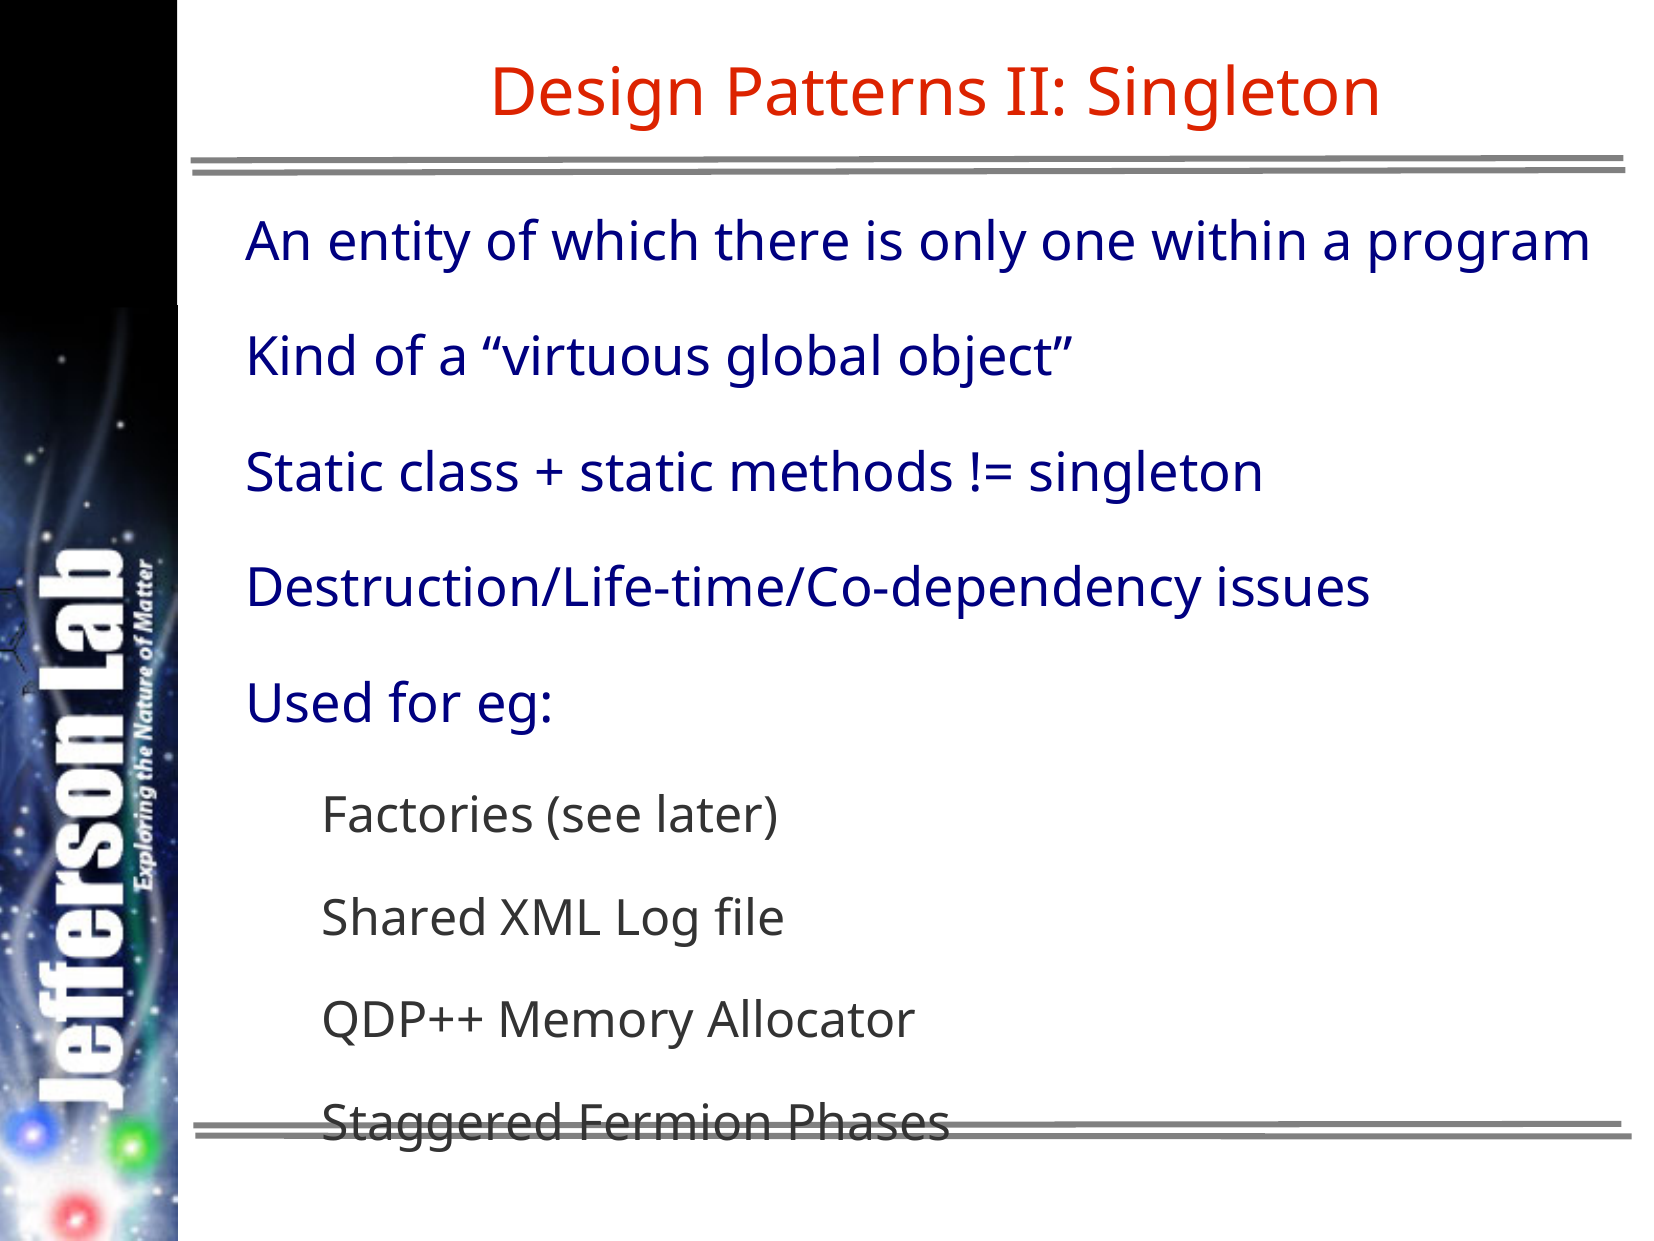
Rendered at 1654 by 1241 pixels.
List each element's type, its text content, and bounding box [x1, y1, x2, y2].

list An entity of which there is only one within a program Kind of a “virtuous global object” Static class + static methods != singleton Destruction/Life-time/Co-dependency issues Used for eg: Factories (see later) Shared XML Log file QDP++ Memory Allocator Staggered Fermion Phases [227, 190, 1628, 1101]
title Design Patterns II: Singleton [235, 17, 1638, 149]
picture [0, 308, 178, 1241]
